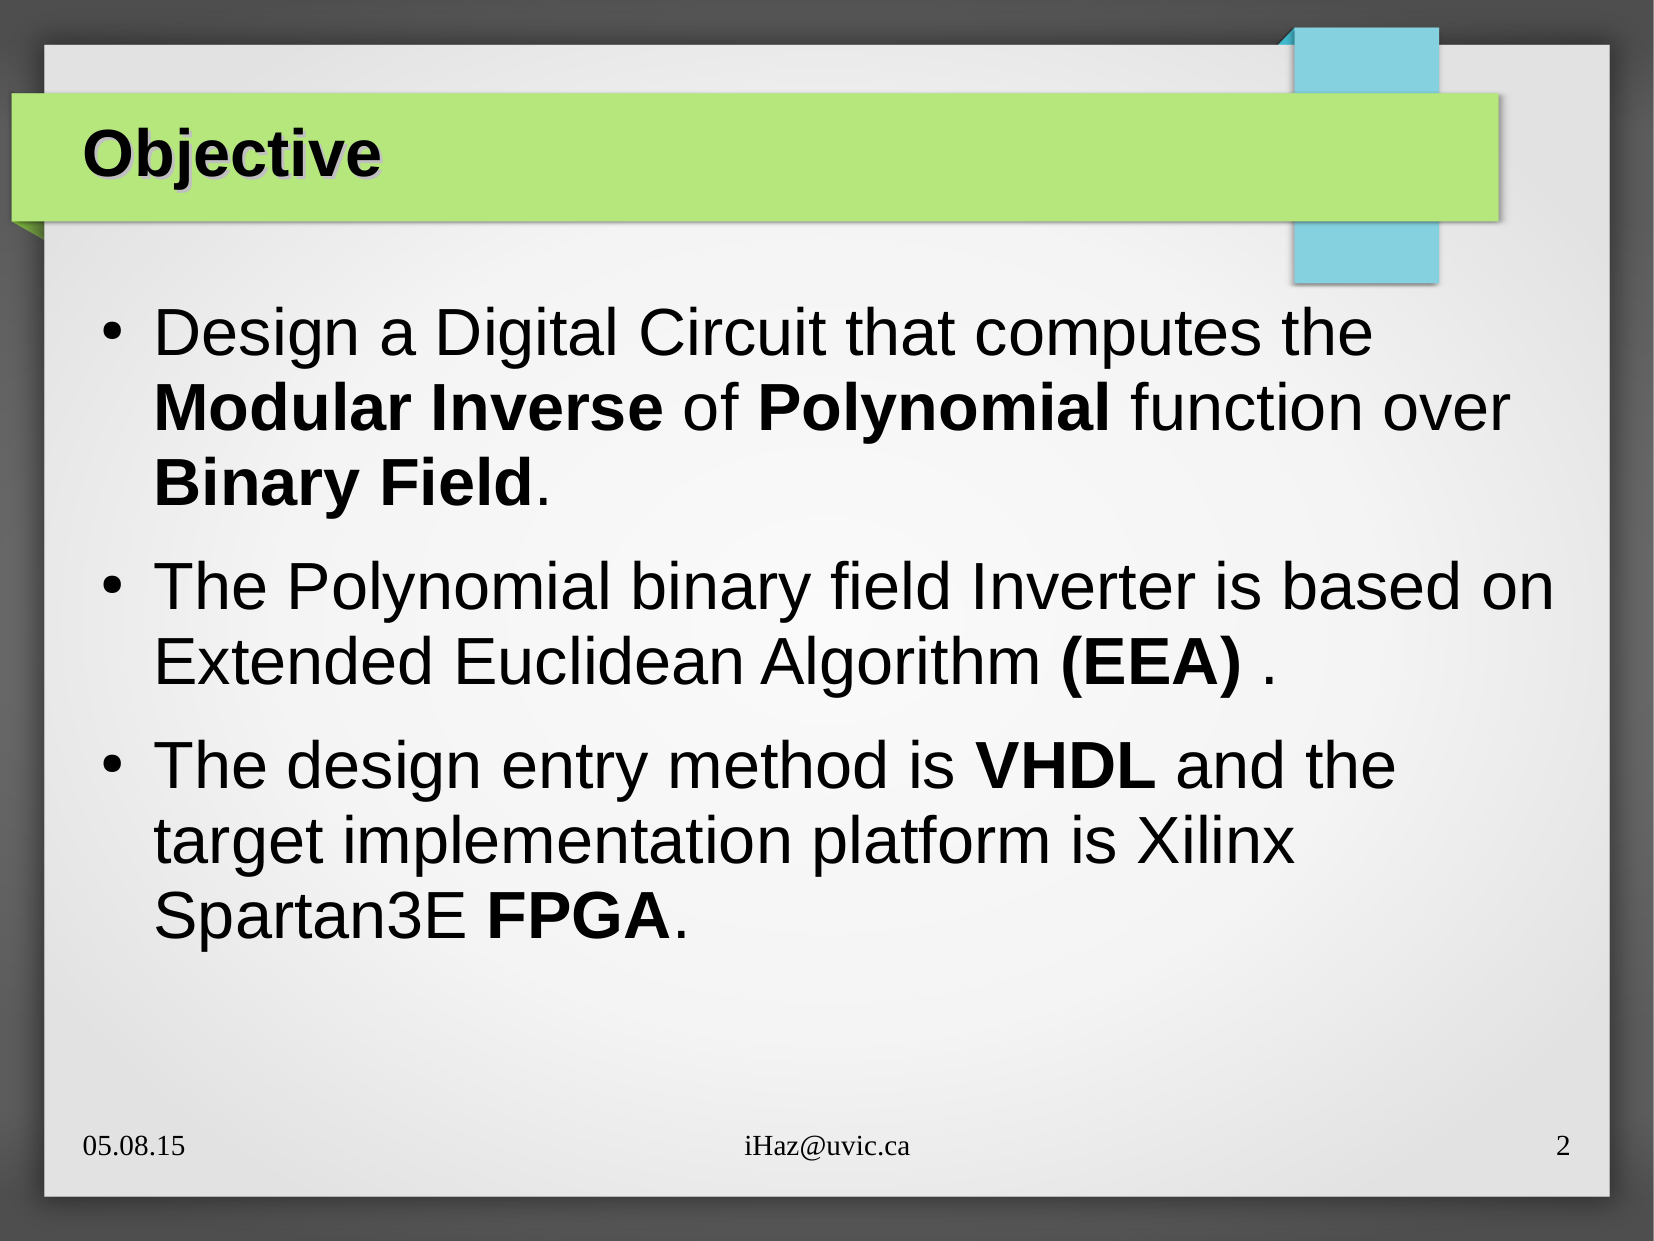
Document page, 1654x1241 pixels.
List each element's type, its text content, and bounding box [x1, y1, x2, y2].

title Objective [82, 94, 1264, 213]
list Design a Digital Circuit that computes the Modular Inverse of Polynomial function over Binary Field. The Polynomial binary field Inverter is based on Extended Euclidean Algorithm (EEA) . The design entry method is VHDL and the target implementation platform is Xilinx Spartan3E FPGA. [82, 295, 1571, 1075]
picture [0, 0, 1654, 1241]
